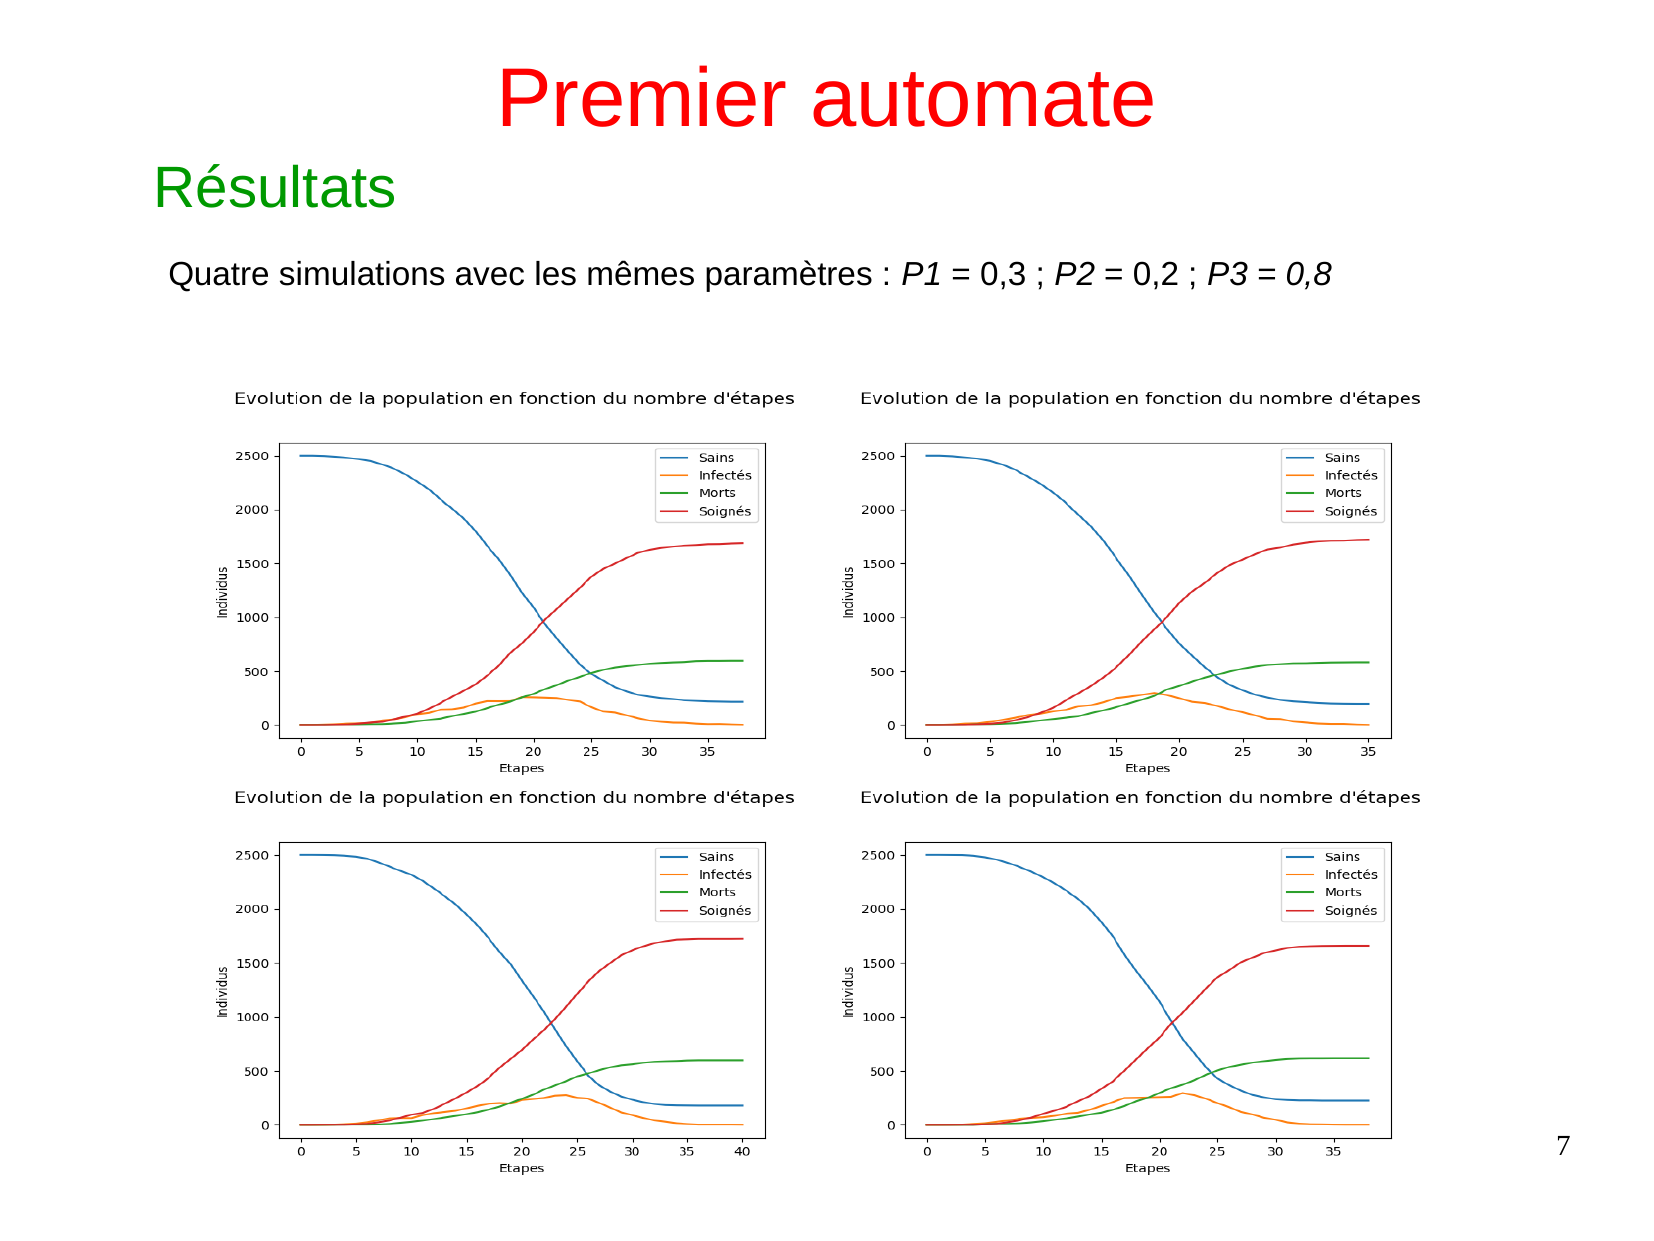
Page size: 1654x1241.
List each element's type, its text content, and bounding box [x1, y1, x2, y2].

picture [200, 875, 1453, 1182]
title Premier automate [82, 0, 1571, 201]
list Résultats [82, 201, 1571, 875]
text_box Quatre simulations avec les mêmes paramètres : P1 = 0,3 ; P2 = 0,2 ; P3 = 0,8 [153, 248, 1359, 300]
